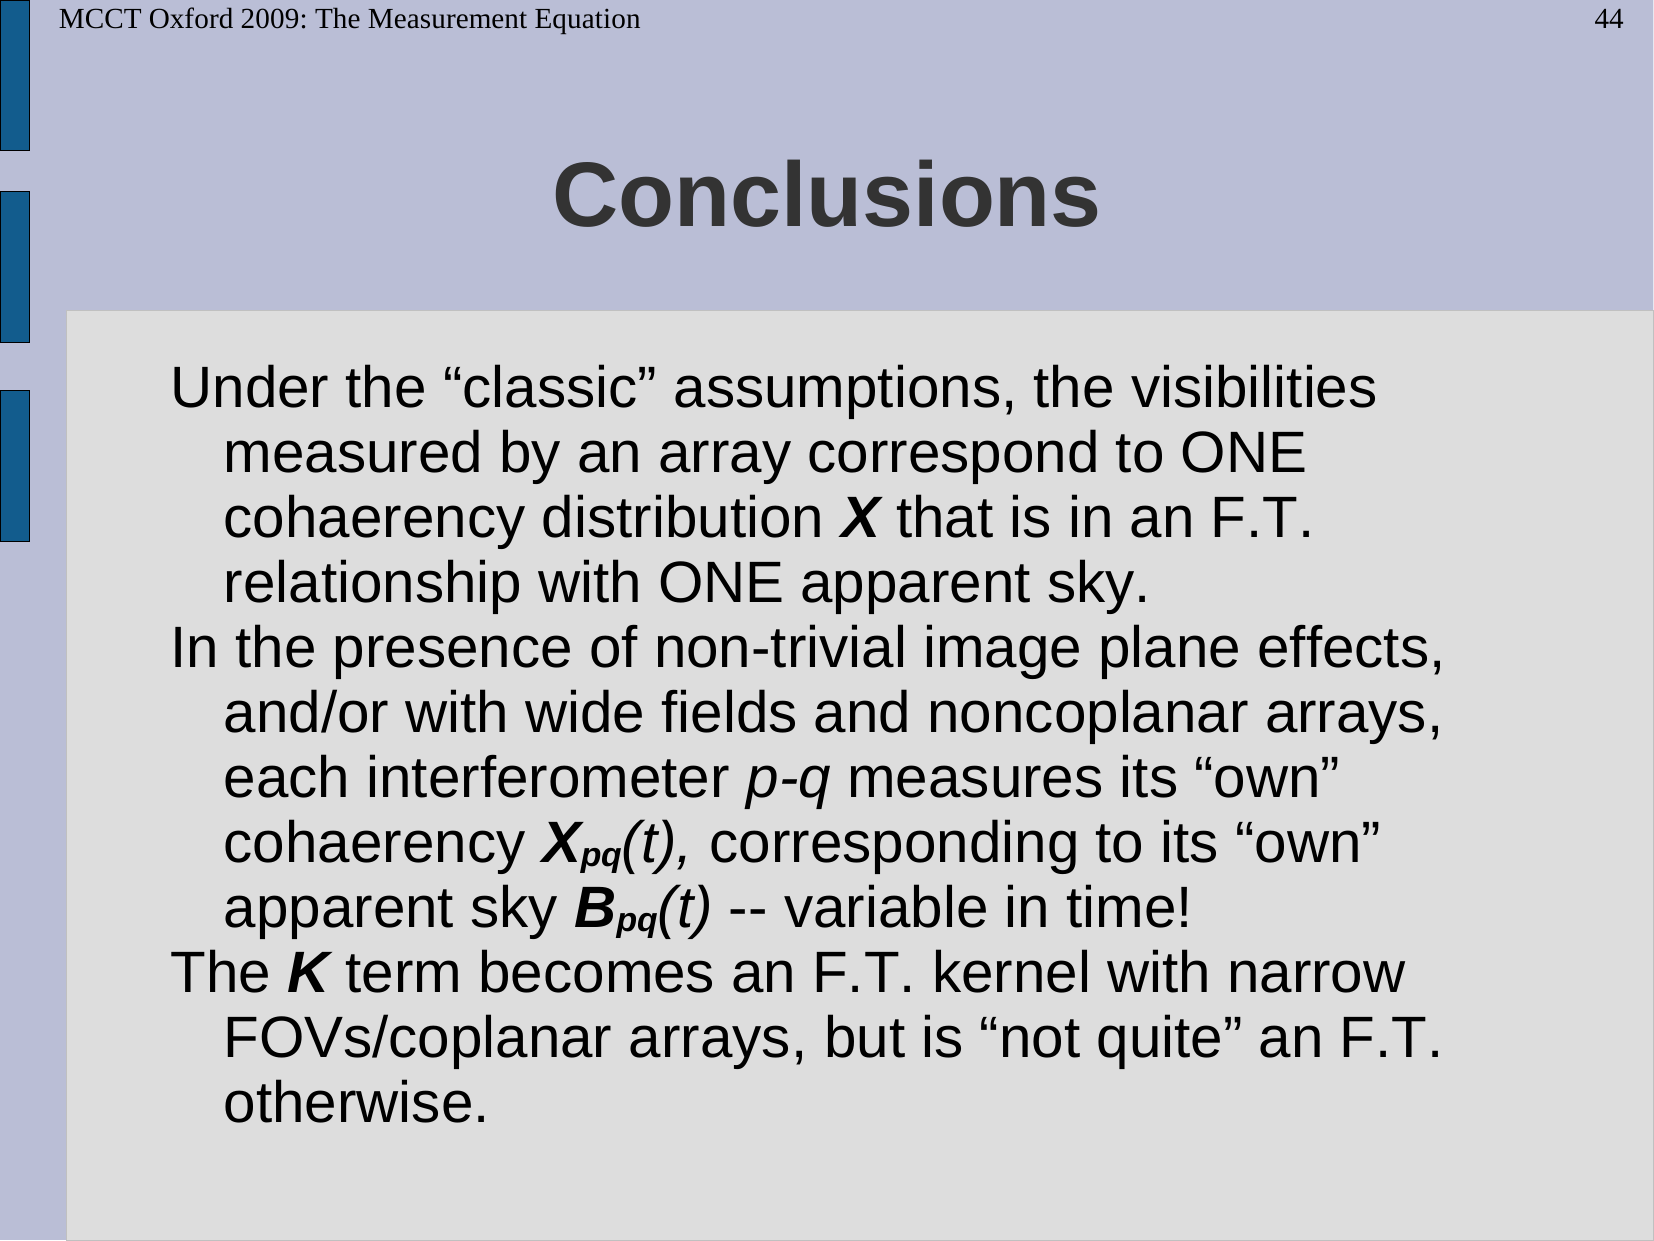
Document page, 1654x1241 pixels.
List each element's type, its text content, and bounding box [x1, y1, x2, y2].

title Conclusions [121, 91, 1534, 299]
list Under the “classic” assumptions, the visibilities measured by an array correspond to ONE cohaerency distribution X that is in an F.T. relationship with ONE apparent sky. In the presence of non-trivial image plane effects, and/or with wide fields and noncoplanar arrays, each interferometer p-q measures its “own” cohaerency Xpq(t), corresponding to its “own” apparent sky Bpq(t) -- variable in time! The K term becomes an F.T. kernel with narrow FOVs/coplanar arrays, but is “not quite” an F.T. otherwise. [152, 354, 1565, 1205]
